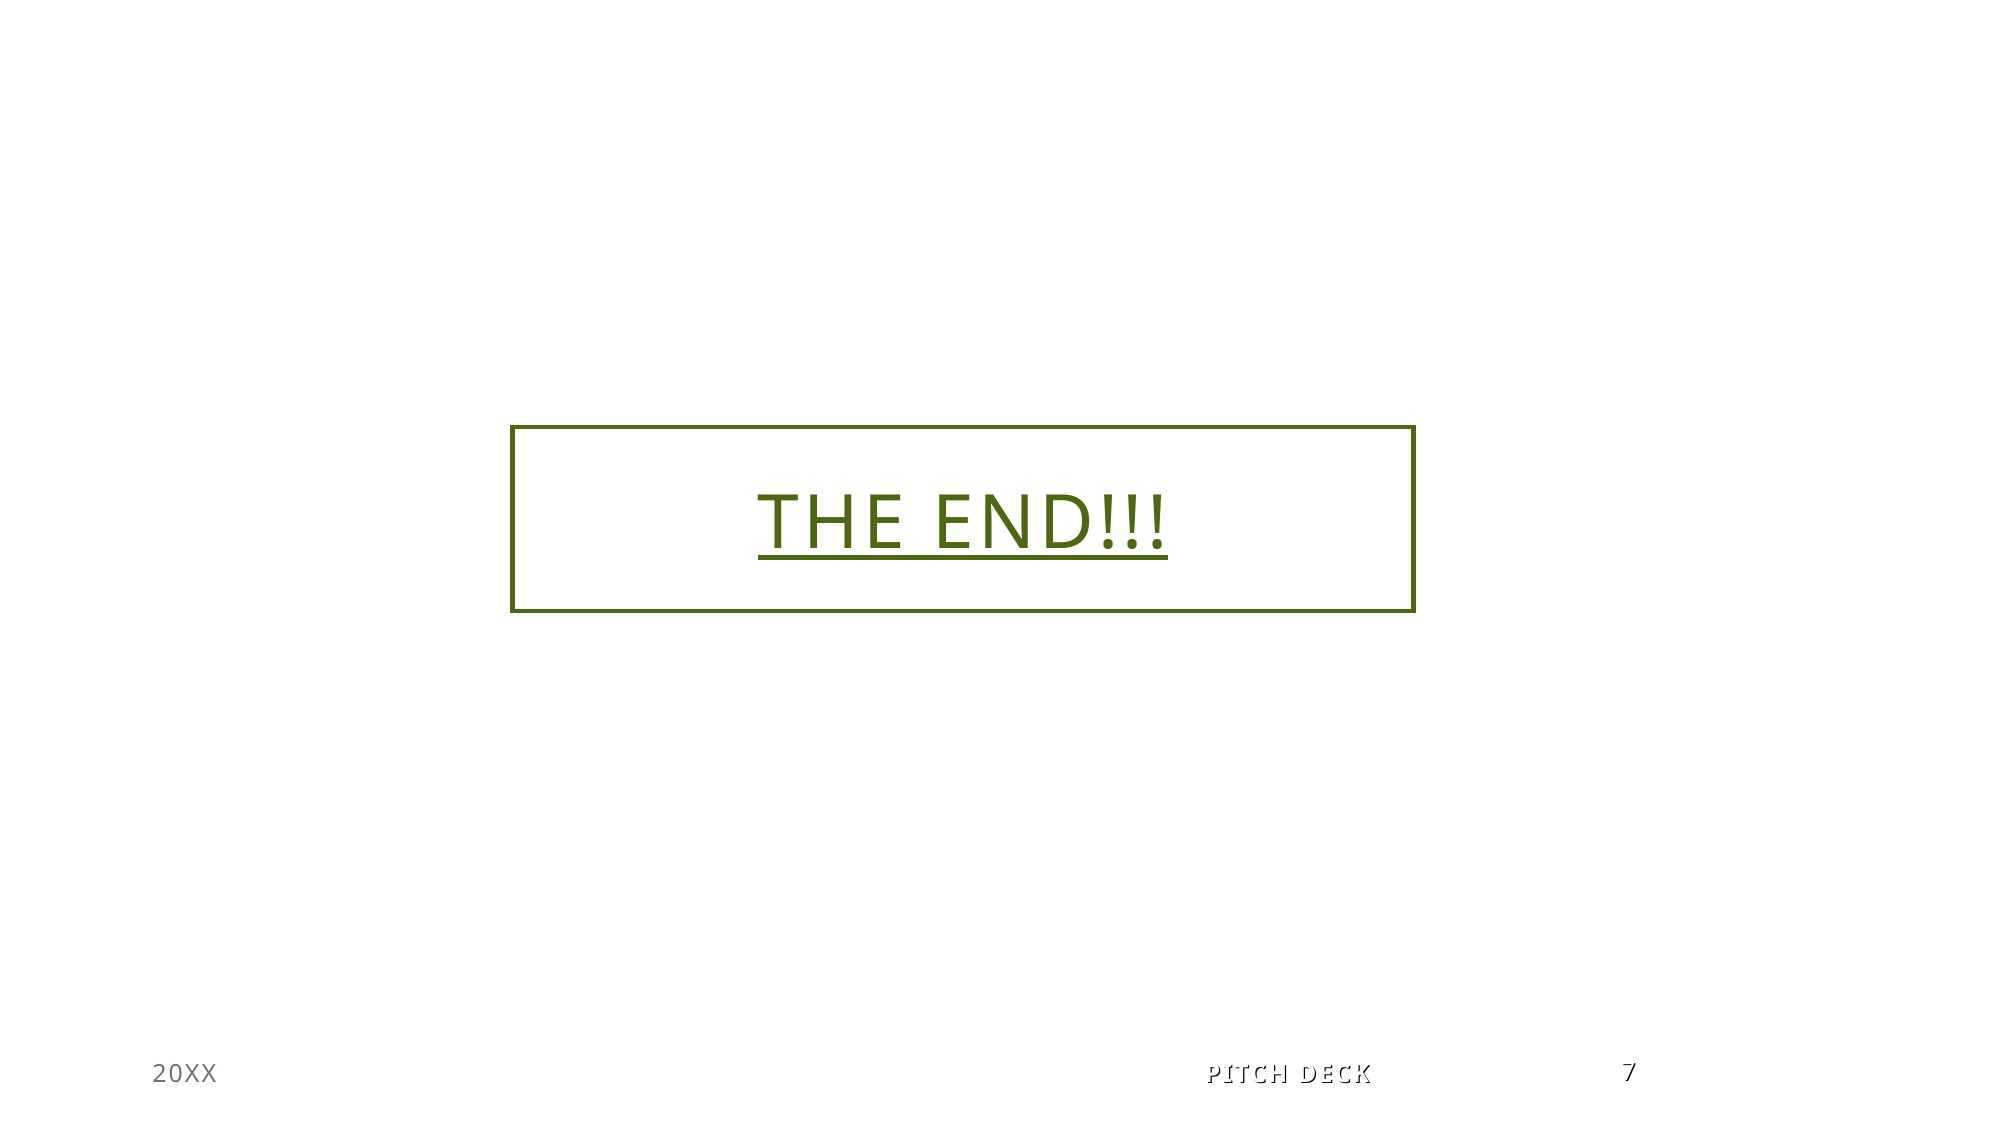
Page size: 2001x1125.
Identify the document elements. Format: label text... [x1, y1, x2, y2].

list The End!!! [512, 426, 1414, 611]
text_box Pitch deck [1061, 1042, 1512, 1103]
text_box 20XX [137, 1042, 399, 1103]
text_box [1606, 1042, 1863, 1103]
